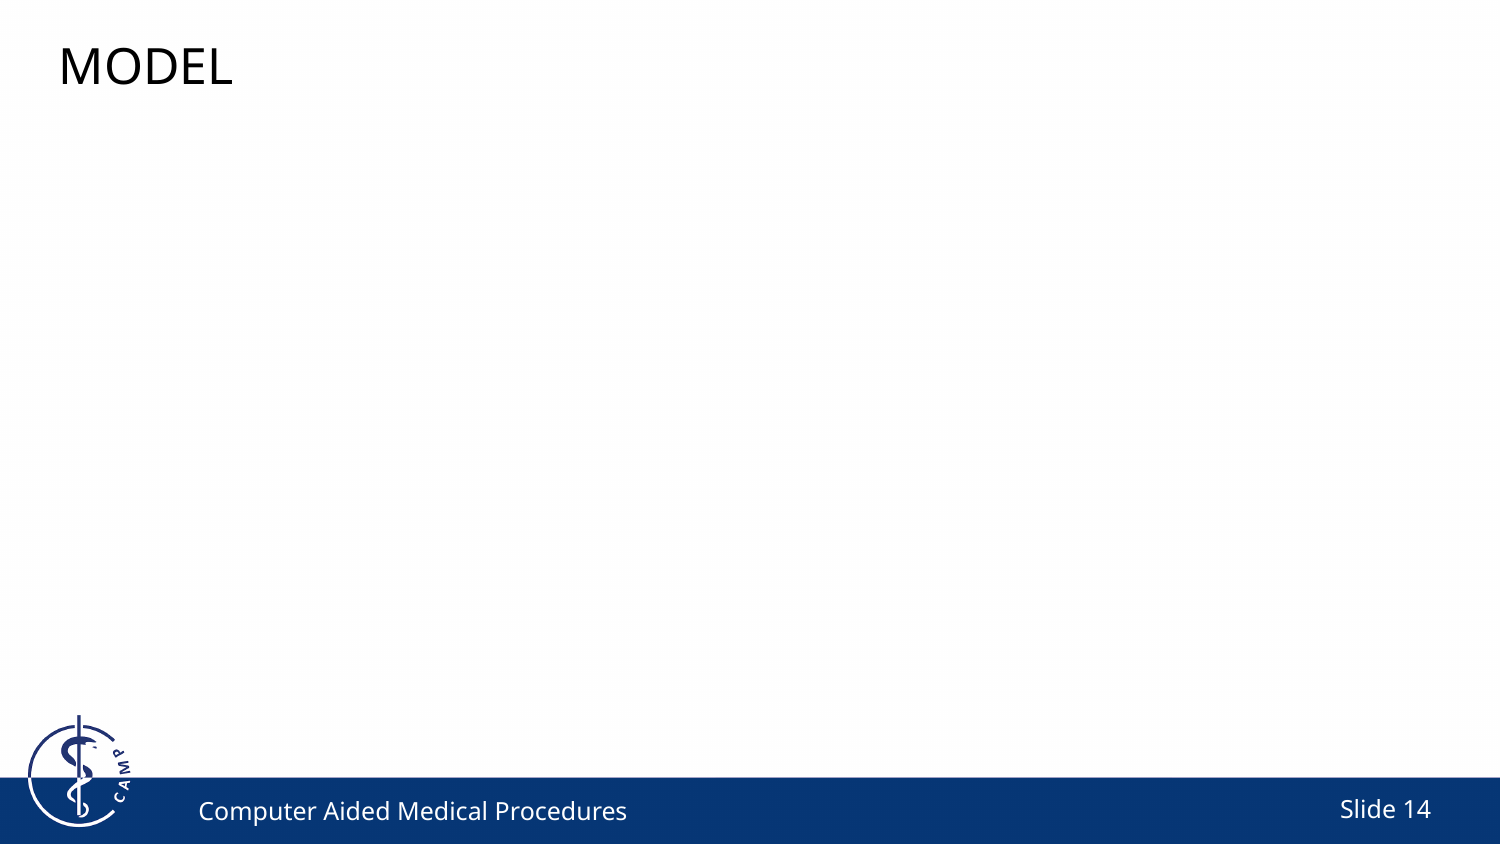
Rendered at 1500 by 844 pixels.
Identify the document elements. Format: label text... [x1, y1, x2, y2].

text_box Computer Aided Medical Procedures [183, 778, 800, 844]
title MODEL [58, 28, 1438, 104]
text_box Slide <number> [1325, 778, 1500, 844]
picture [0, 0, 1500, 844]
